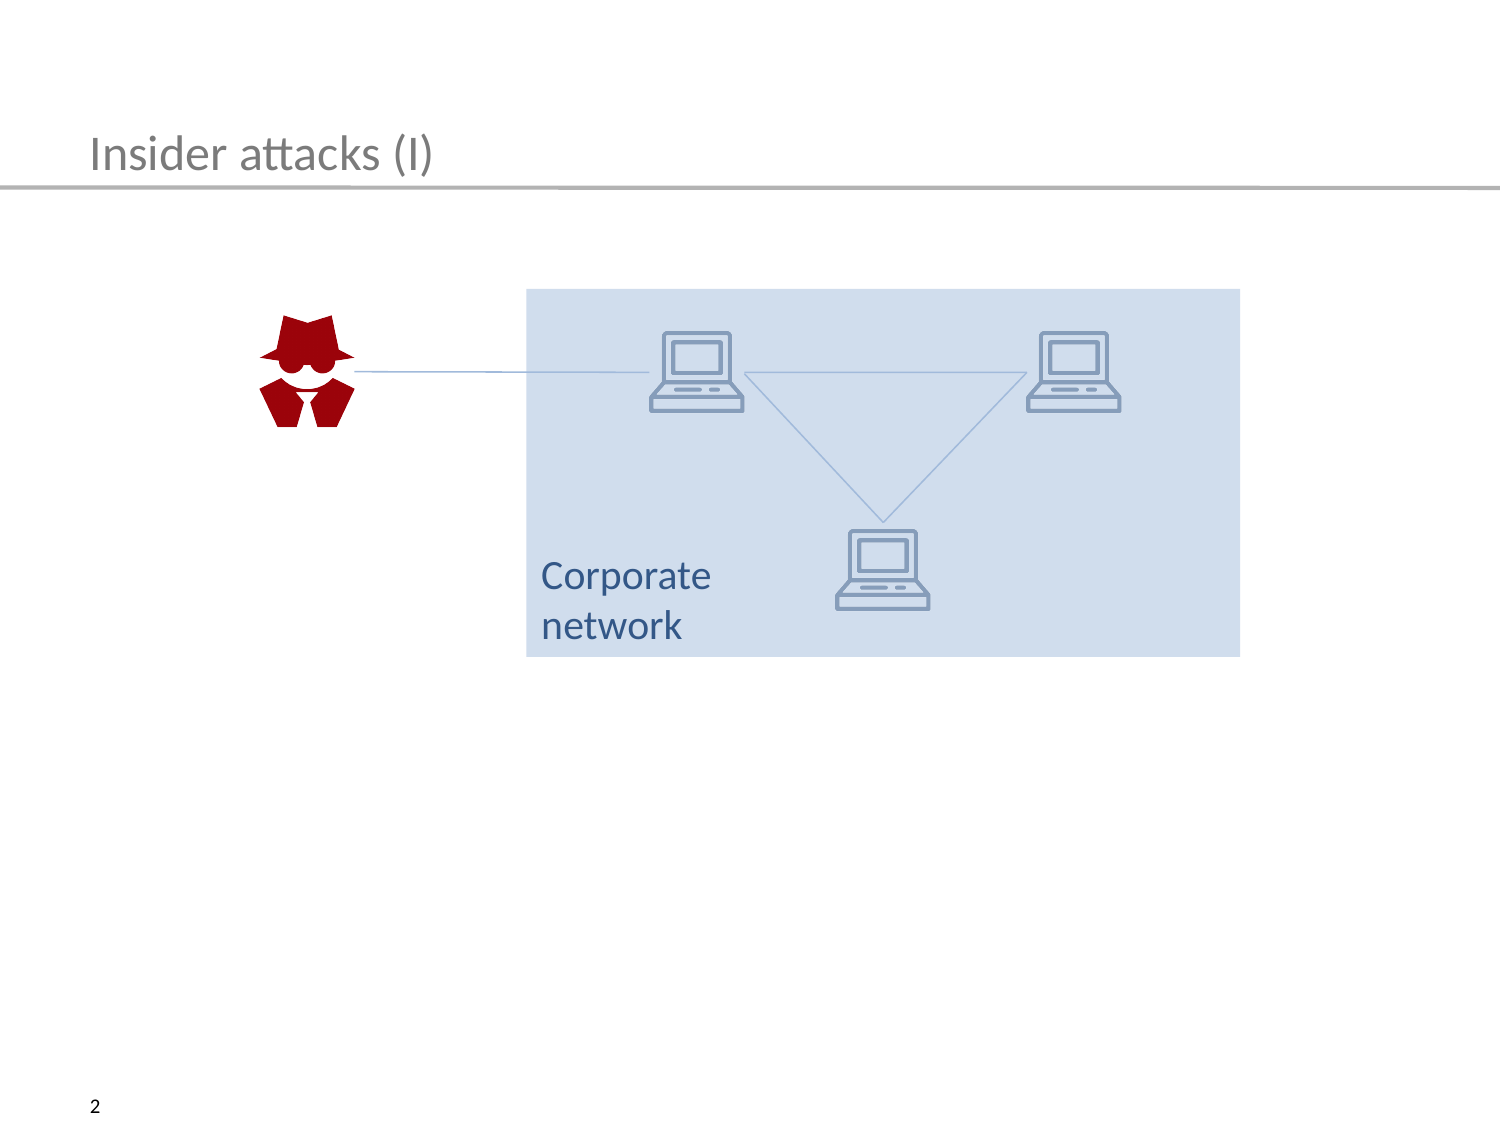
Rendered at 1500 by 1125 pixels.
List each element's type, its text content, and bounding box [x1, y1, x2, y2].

text_box [526, 288, 1241, 657]
text_box [747, 374, 1023, 520]
picture [835, 522, 931, 618]
picture [259, 315, 355, 429]
picture [1026, 324, 1122, 420]
text_box Corporate network [526, 540, 810, 656]
picture [649, 324, 745, 420]
text_box Insider attacks (I) [75, 19, 1463, 188]
